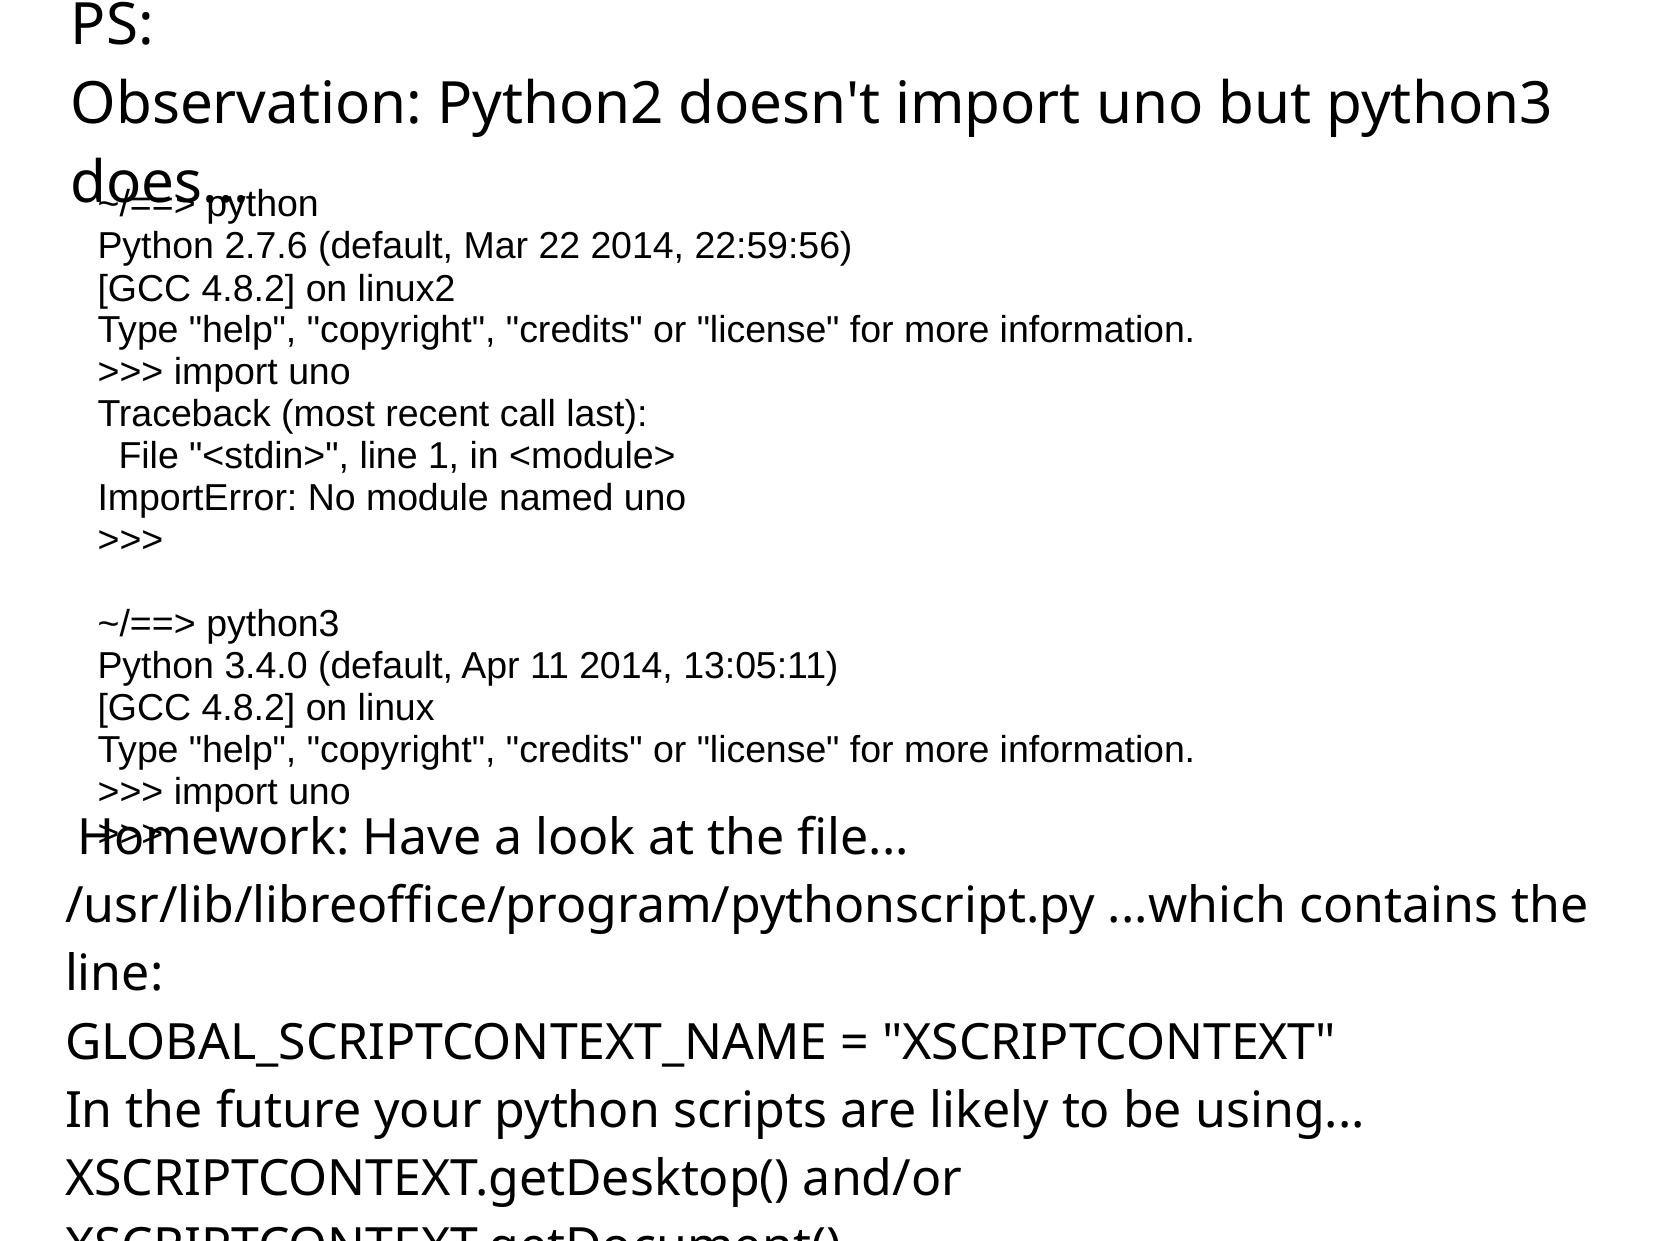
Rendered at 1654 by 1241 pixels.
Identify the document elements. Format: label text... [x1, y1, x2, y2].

title Homework: Have a look at the file... /usr/lib/libreoffice/program/pythonscript.py ...which contains the line: GLOBAL_SCRIPTCONTEXT_NAME = "XSCRIPTCONTEXT" In the future your python scripts are likely to be using... XSCRIPTCONTEXT.getDesktop() and/or XSCRIPTCONTEXT.getDocument() [64, 874, 1625, 1205]
text_box ~/==> python Python 2.7.6 (default, Mar 22 2014, 22:59:56) [GCC 4.8.2] on linux2 Type "help", "copyright", "credits" or "license" for more information. >>> import uno Traceback (most recent call last): File "<stdin>", line 1, in <module> ImportError: No module named uno >>> ~/==> python3 Python 3.4.0 (default, Apr 11 2014, 13:05:11) [GCC 4.8.2] on linux Type "help", "copyright", "credits" or "license" for more information. >>> import uno >>> [82, 175, 1406, 863]
title PS: Observation: Python2 doesn't import uno but python3 does... [70, 36, 1642, 166]
